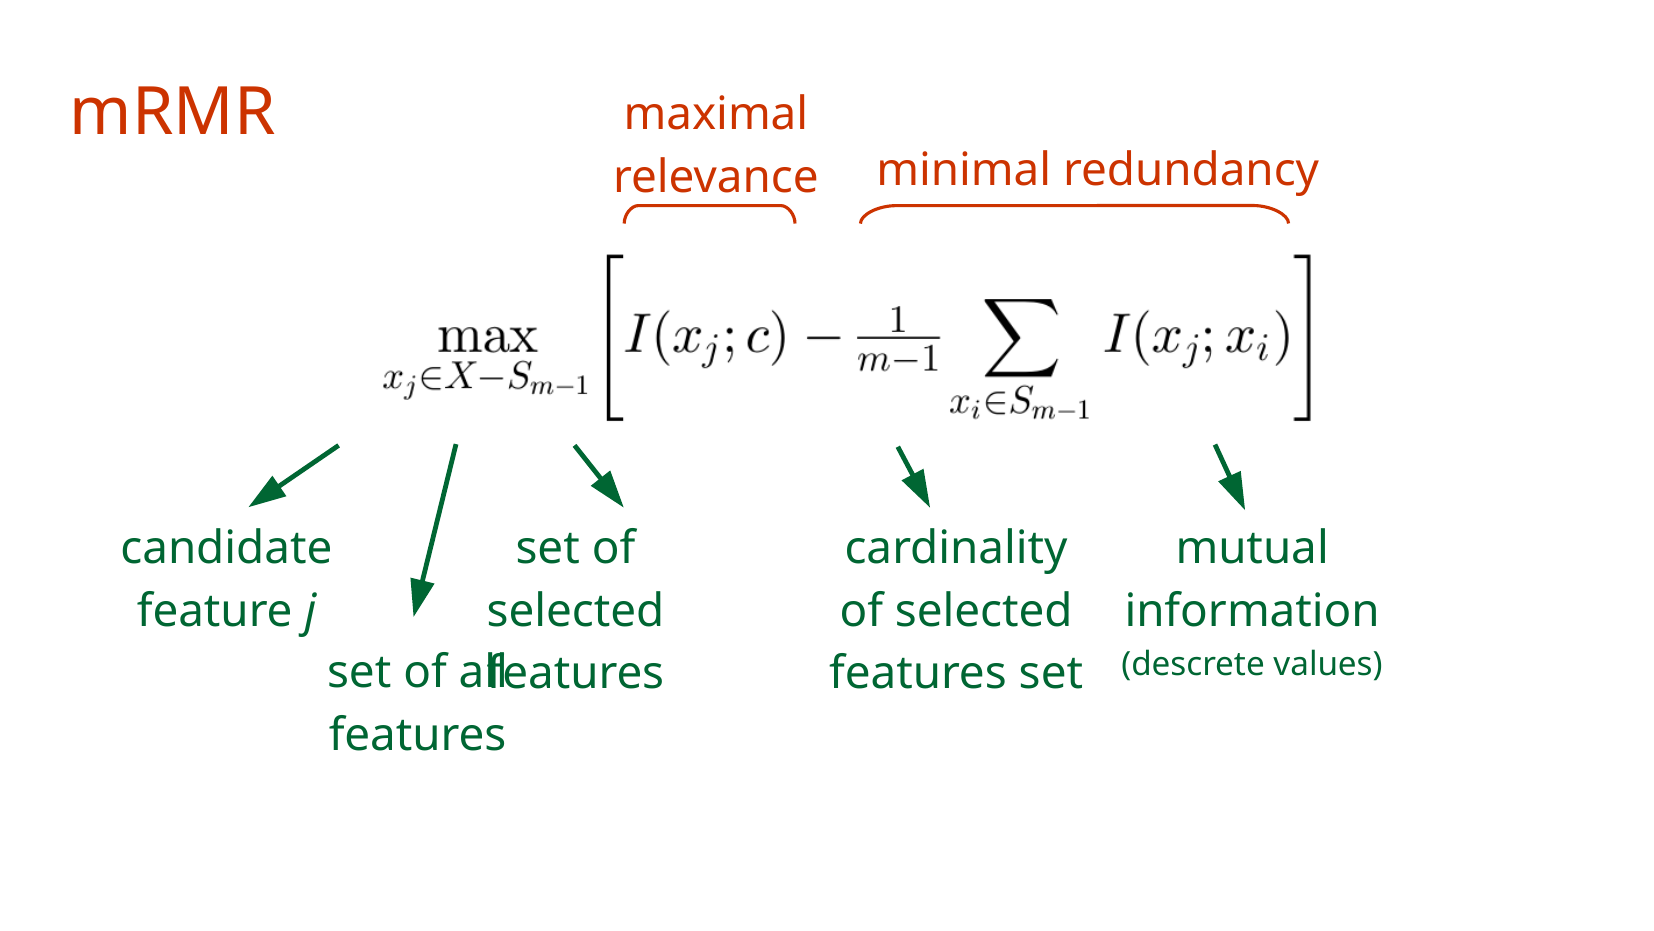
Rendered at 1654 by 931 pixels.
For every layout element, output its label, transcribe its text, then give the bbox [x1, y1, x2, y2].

text_box set of selected features [471, 507, 782, 634]
picture [373, 250, 1318, 428]
text_box candidate feature j [105, 507, 325, 634]
text_box maximal relevance [598, 152, 813, 200]
text_box cardinality of selected features set [814, 507, 1069, 690]
text_box minimal redundancy [861, 129, 1289, 200]
text_box mutual information (descrete values) [1106, 507, 1367, 675]
text_box mRMR [54, 55, 994, 152]
text_box set of all features [312, 631, 505, 758]
